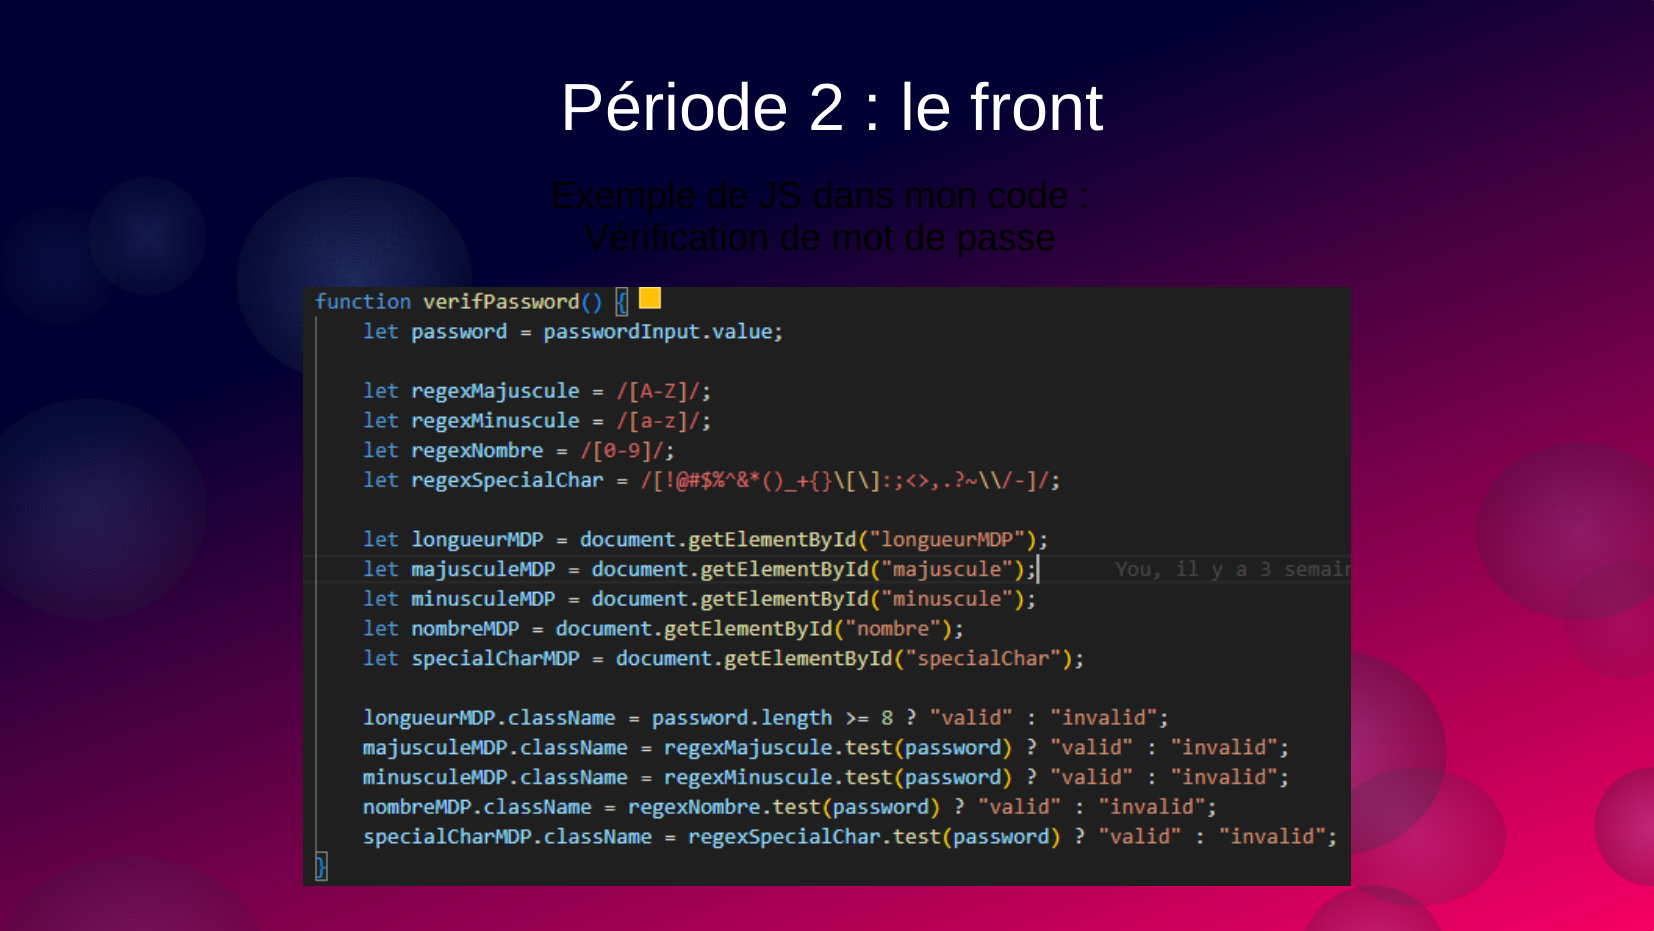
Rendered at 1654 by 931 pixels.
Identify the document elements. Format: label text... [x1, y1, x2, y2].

text_box Exemple de JS dans mon code : Vérification de mot de passe [536, 166, 1118, 266]
title Période 2 : le front [88, 29, 1577, 185]
picture [303, 287, 1351, 886]
